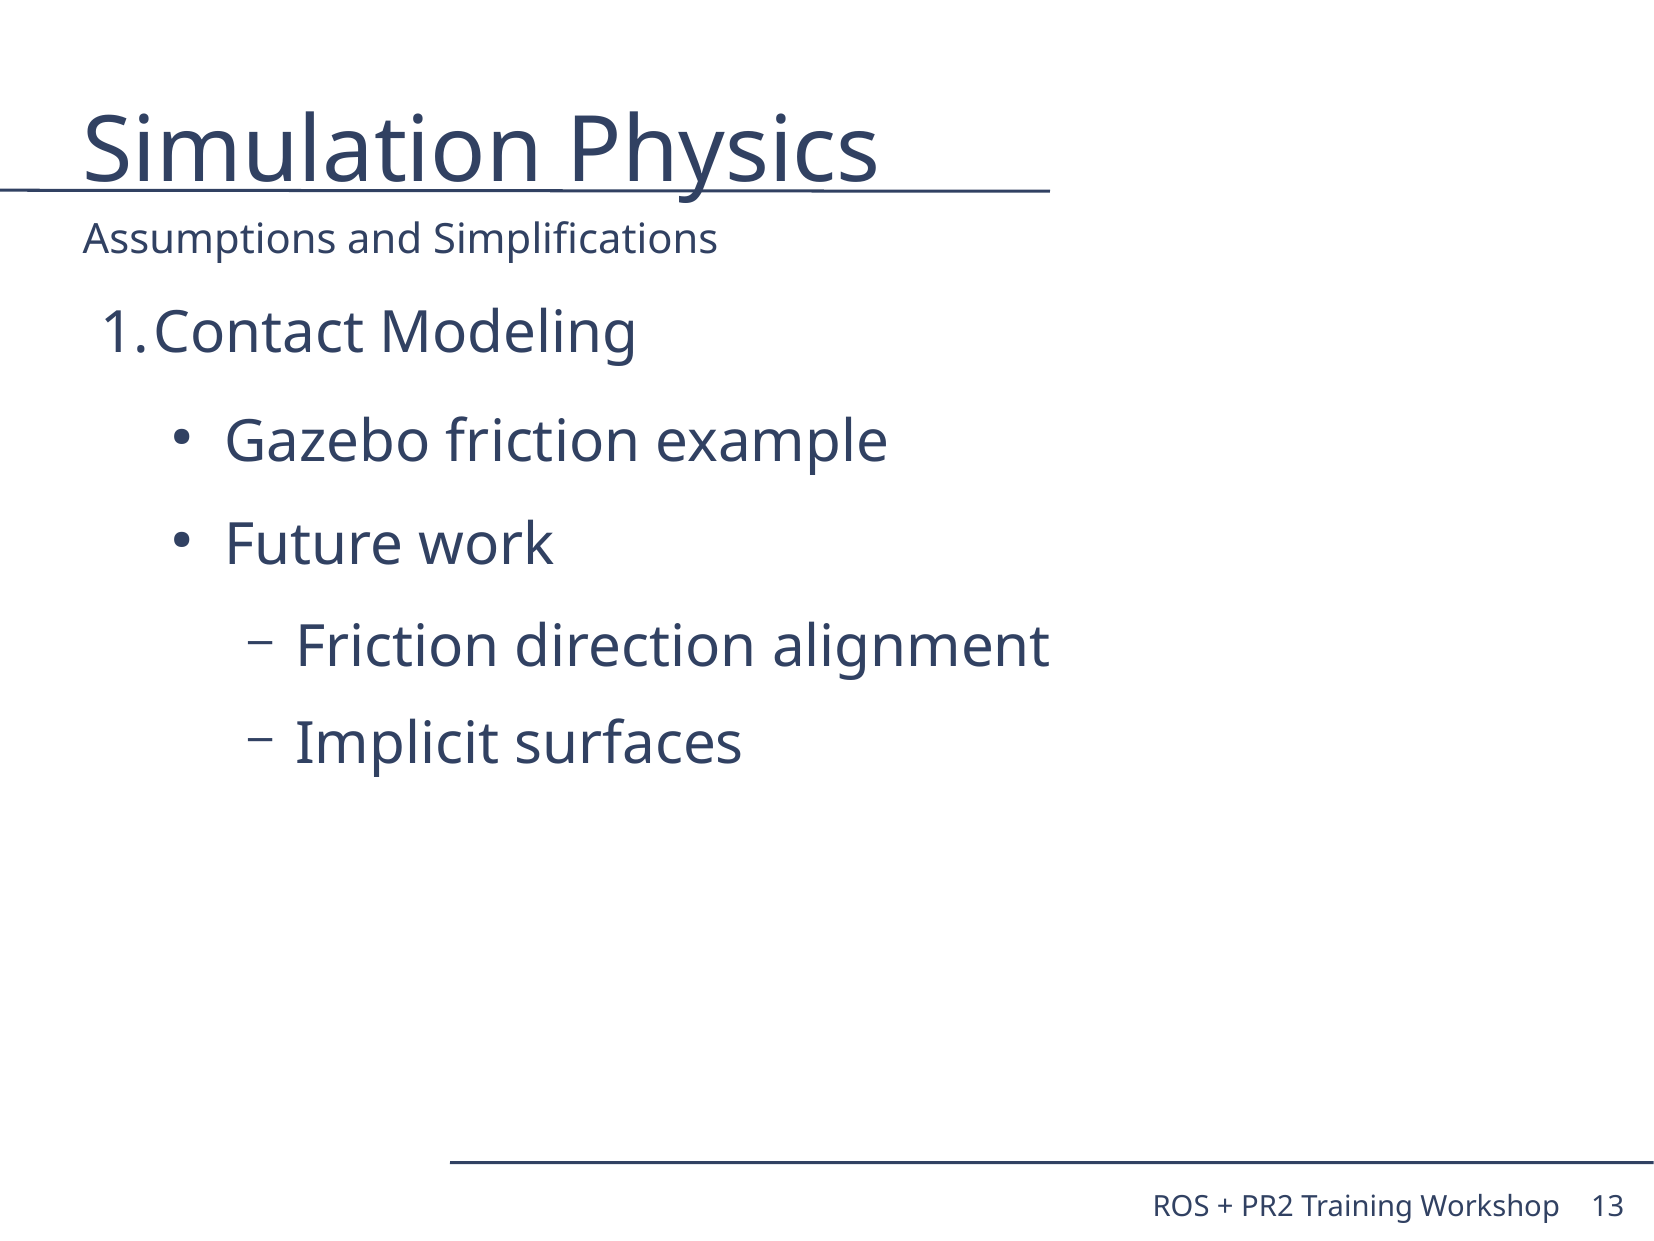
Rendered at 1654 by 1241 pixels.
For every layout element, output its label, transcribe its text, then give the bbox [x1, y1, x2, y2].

list Contact Modeling Gazebo friction example Future work Friction direction alignment Implicit surfaces [82, 290, 1571, 1109]
title Simulation Physics Assumptions and Simplifications [82, 78, 1571, 271]
